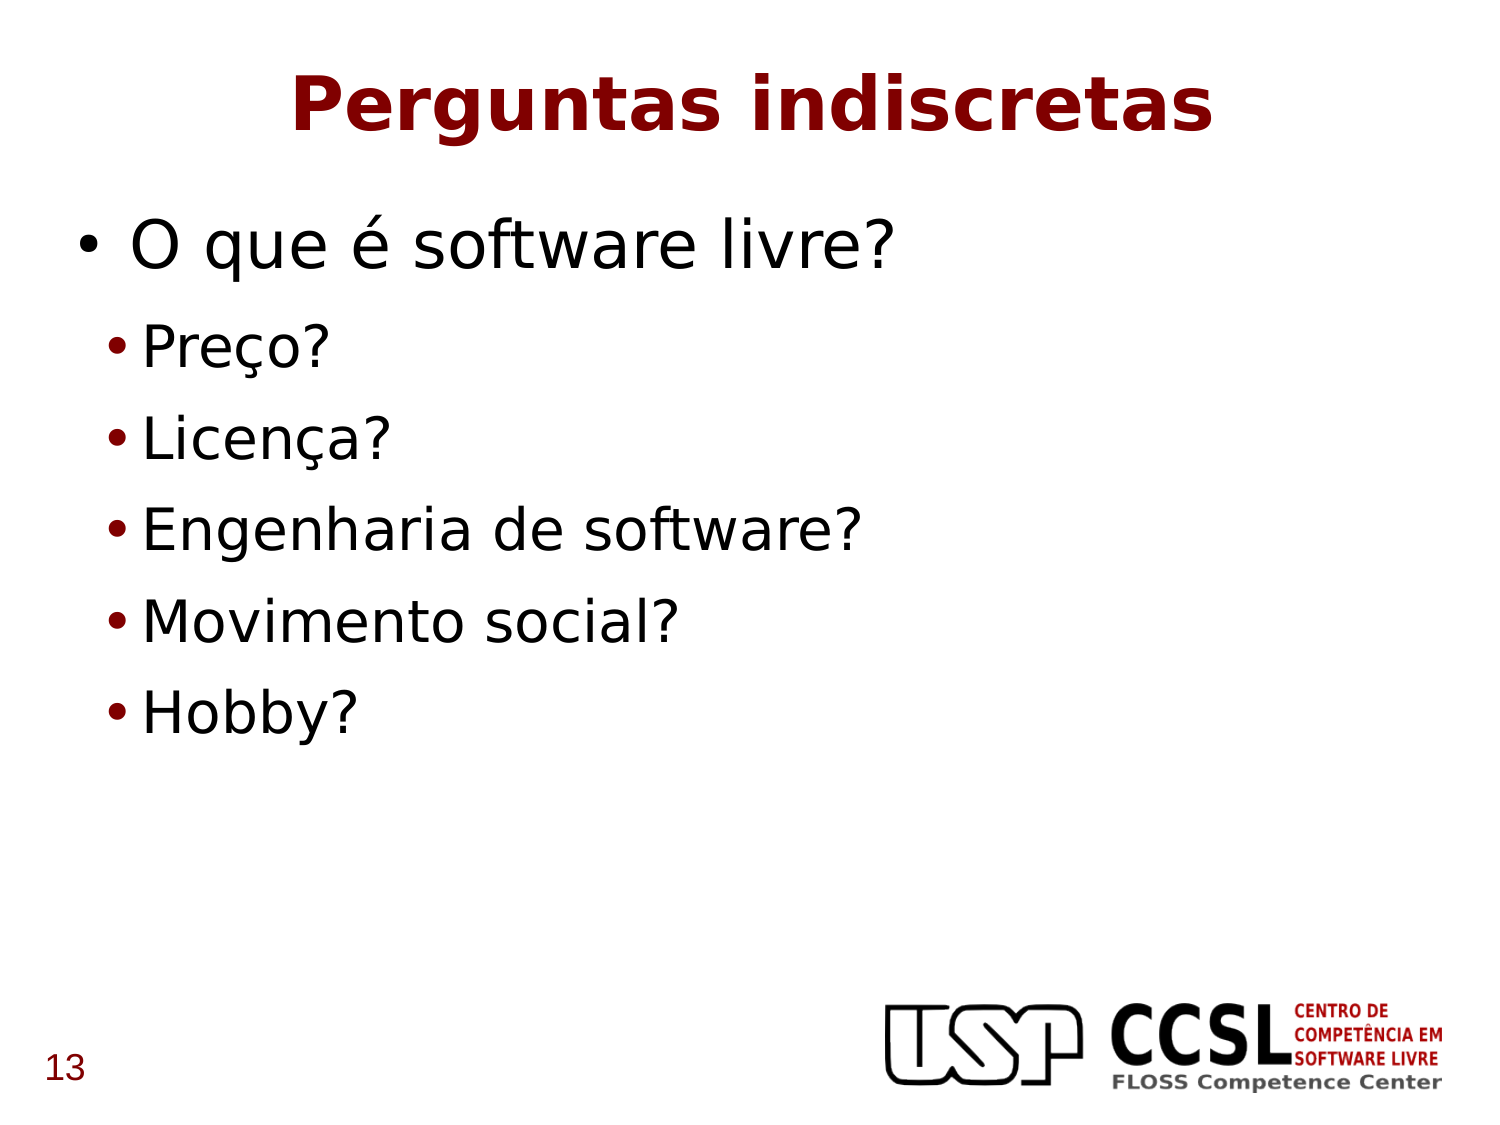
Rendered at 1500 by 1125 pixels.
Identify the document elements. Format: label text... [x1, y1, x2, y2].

picture [885, 1003, 1442, 1093]
title Perguntas indiscretas [59, 29, 1447, 180]
list O que é software livre? Preço? Licença? Engenharia de software? Movimento social? Hobby? [59, 206, 1447, 950]
